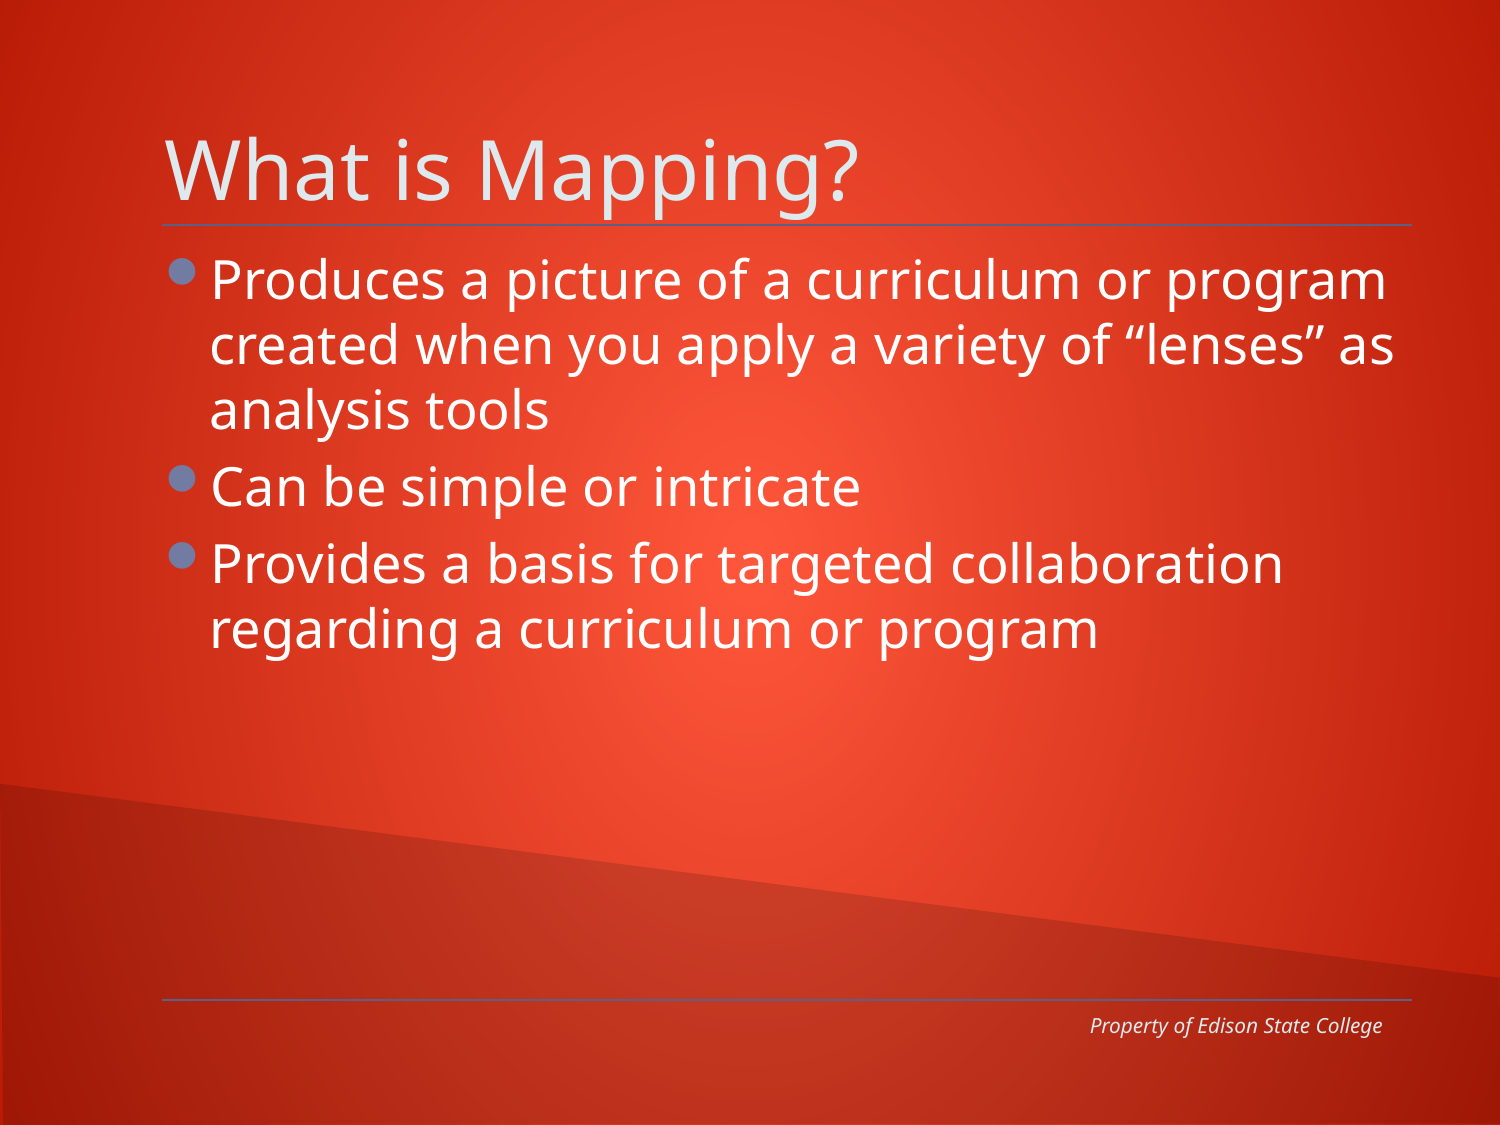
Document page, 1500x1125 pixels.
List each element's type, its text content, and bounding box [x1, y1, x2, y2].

list Produces a picture of a curriculum or program created when you apply a variety of “lenses” as analysis tools Can be simple or intricate Provides a basis for targeted collaboration regarding a curriculum or program [150, 237, 1425, 988]
footer Property of Edison State College [1074, 987, 1463, 1063]
title What is Mapping? [150, 45, 1425, 233]
